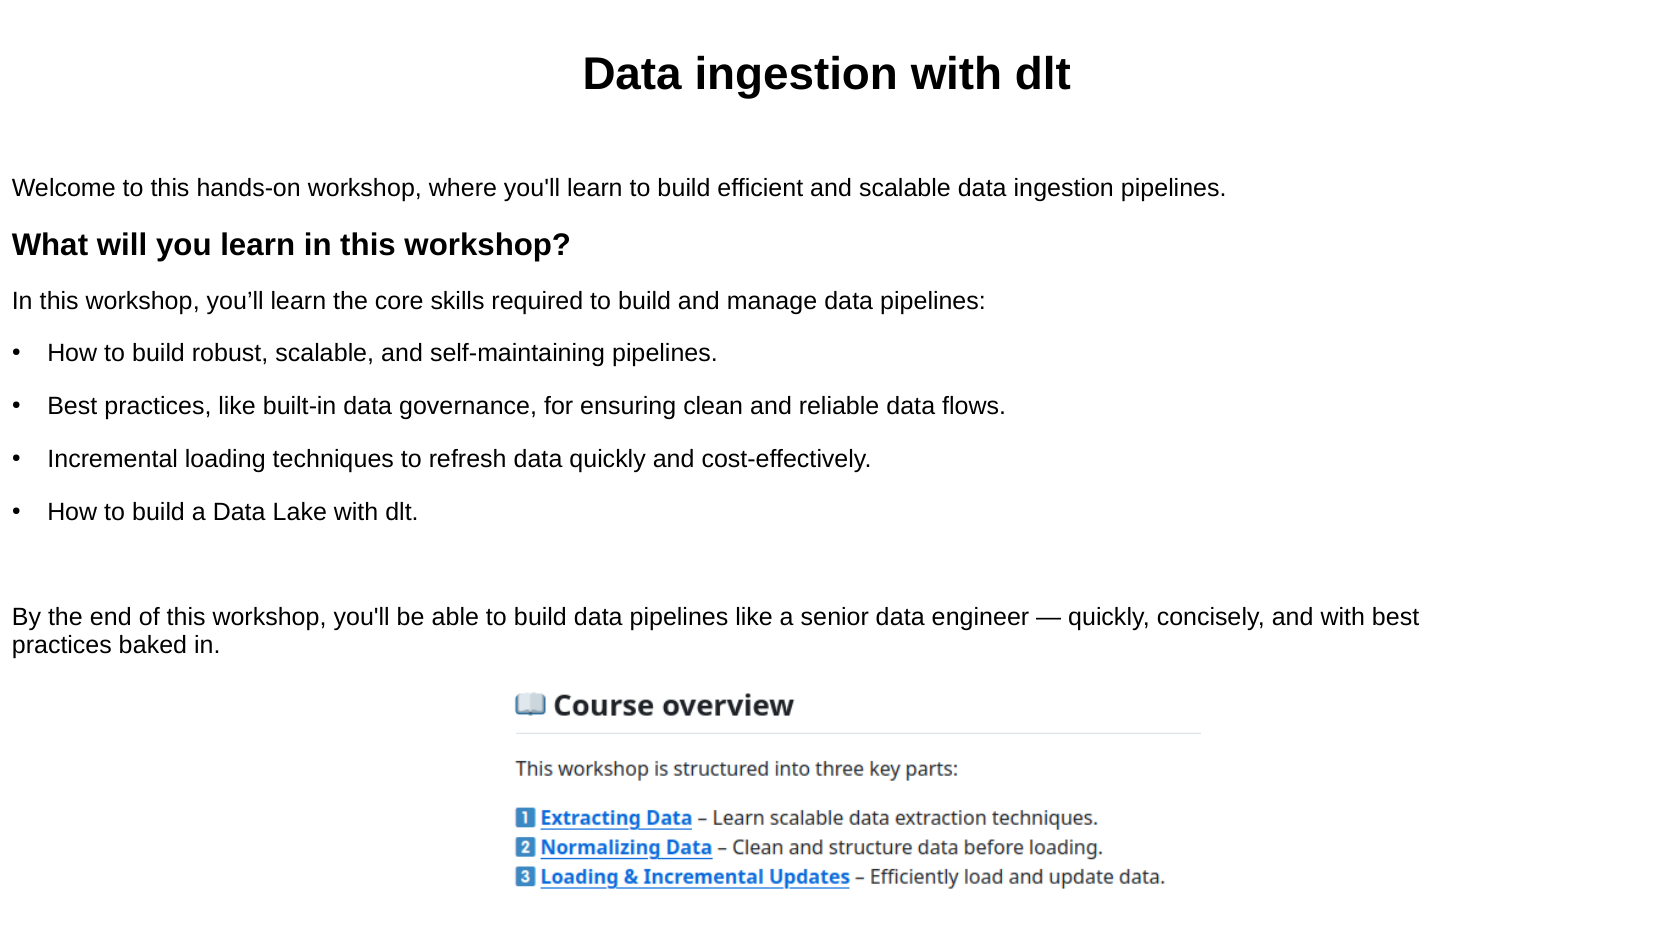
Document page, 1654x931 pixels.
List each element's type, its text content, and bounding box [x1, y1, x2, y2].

subtitle Welcome to this hands-on workshop, where you'll learn to build efficient and scalable data ingestion pipelines. What will you learn in this workshop? In this workshop, you’ll learn the core skills required to build and manage data pipelines: How to build robust, scalable, and self-maintaining pipelines. Best practices, like built-in data governance, for ensuring clean and reliable data flows. Incremental loading techniques to refresh data quickly and cost-effectively. How to build a Data Lake with dlt. By the end of this workshop, you'll be able to build data pipelines like a senior data engineer — quickly, concisely, and with best practices baked in. [11, 170, 1501, 711]
picture [487, 674, 1201, 901]
title Data ingestion with dlt [82, 0, 1571, 152]
